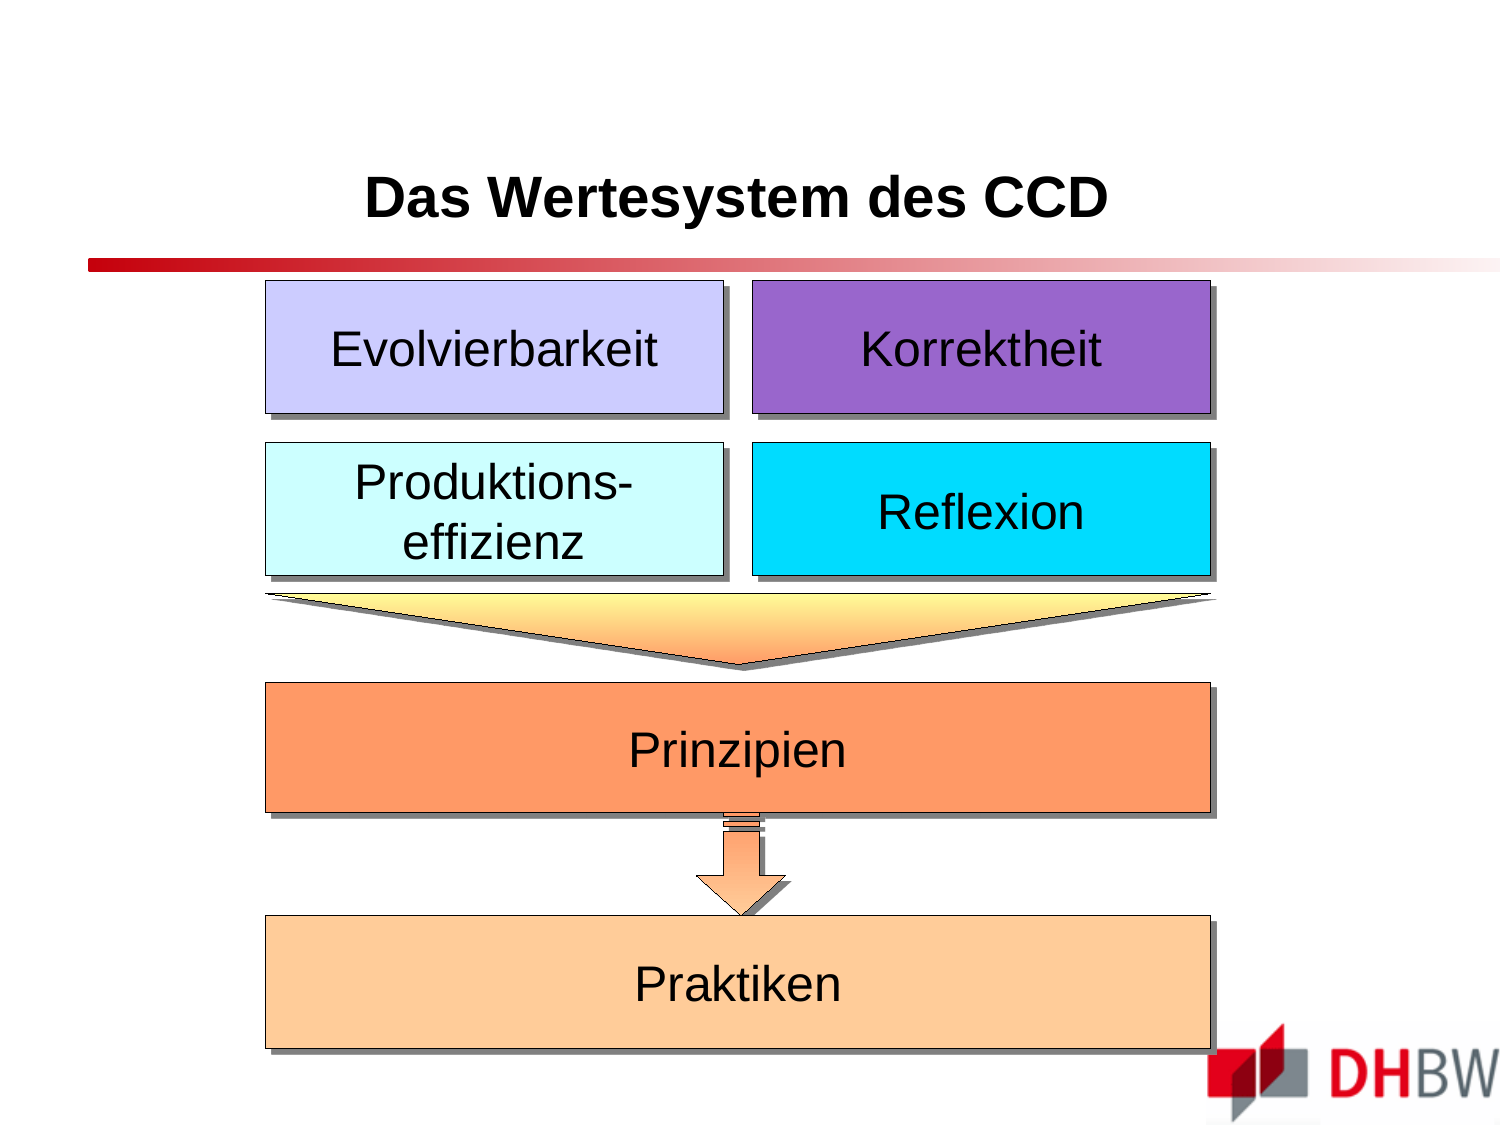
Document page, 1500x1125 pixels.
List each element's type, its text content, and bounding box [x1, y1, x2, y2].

text_box Reflexion [752, 442, 1211, 576]
text_box [696, 831, 786, 915]
text_box Prinzipien [265, 682, 1211, 813]
title Das Wertesystem des CCD [99, 99, 1375, 288]
text_box [723, 821, 760, 827]
text_box Praktiken [265, 915, 1211, 1049]
picture [1206, 1021, 1500, 1125]
text_box Korrektheit [752, 280, 1211, 414]
text_box Evolvierbarkeit [265, 280, 724, 414]
text_box [723, 812, 760, 817]
text_box Produktions- effizienz [265, 442, 724, 576]
text_box [265, 593, 1211, 665]
